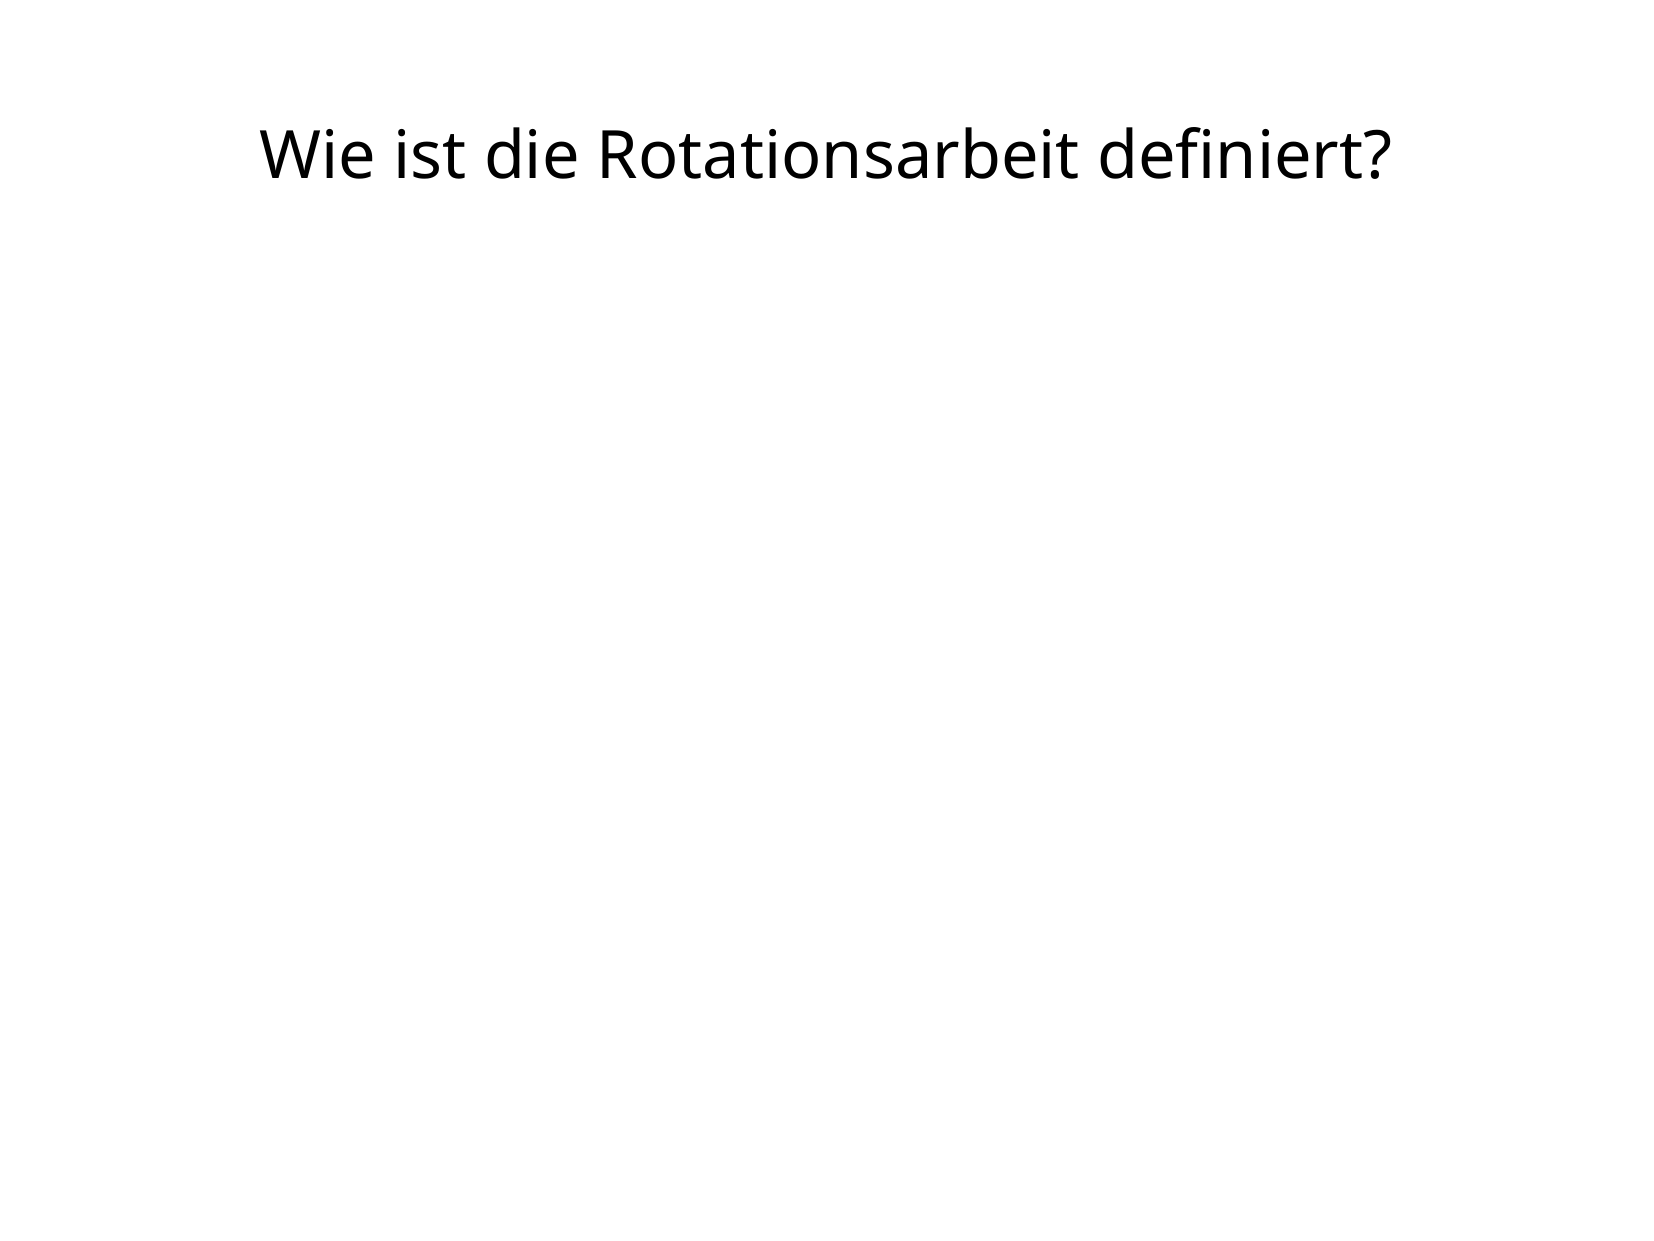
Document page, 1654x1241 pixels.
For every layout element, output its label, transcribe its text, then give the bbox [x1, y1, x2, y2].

title Wie ist die Rotationsarbeit definiert? [82, 49, 1571, 257]
